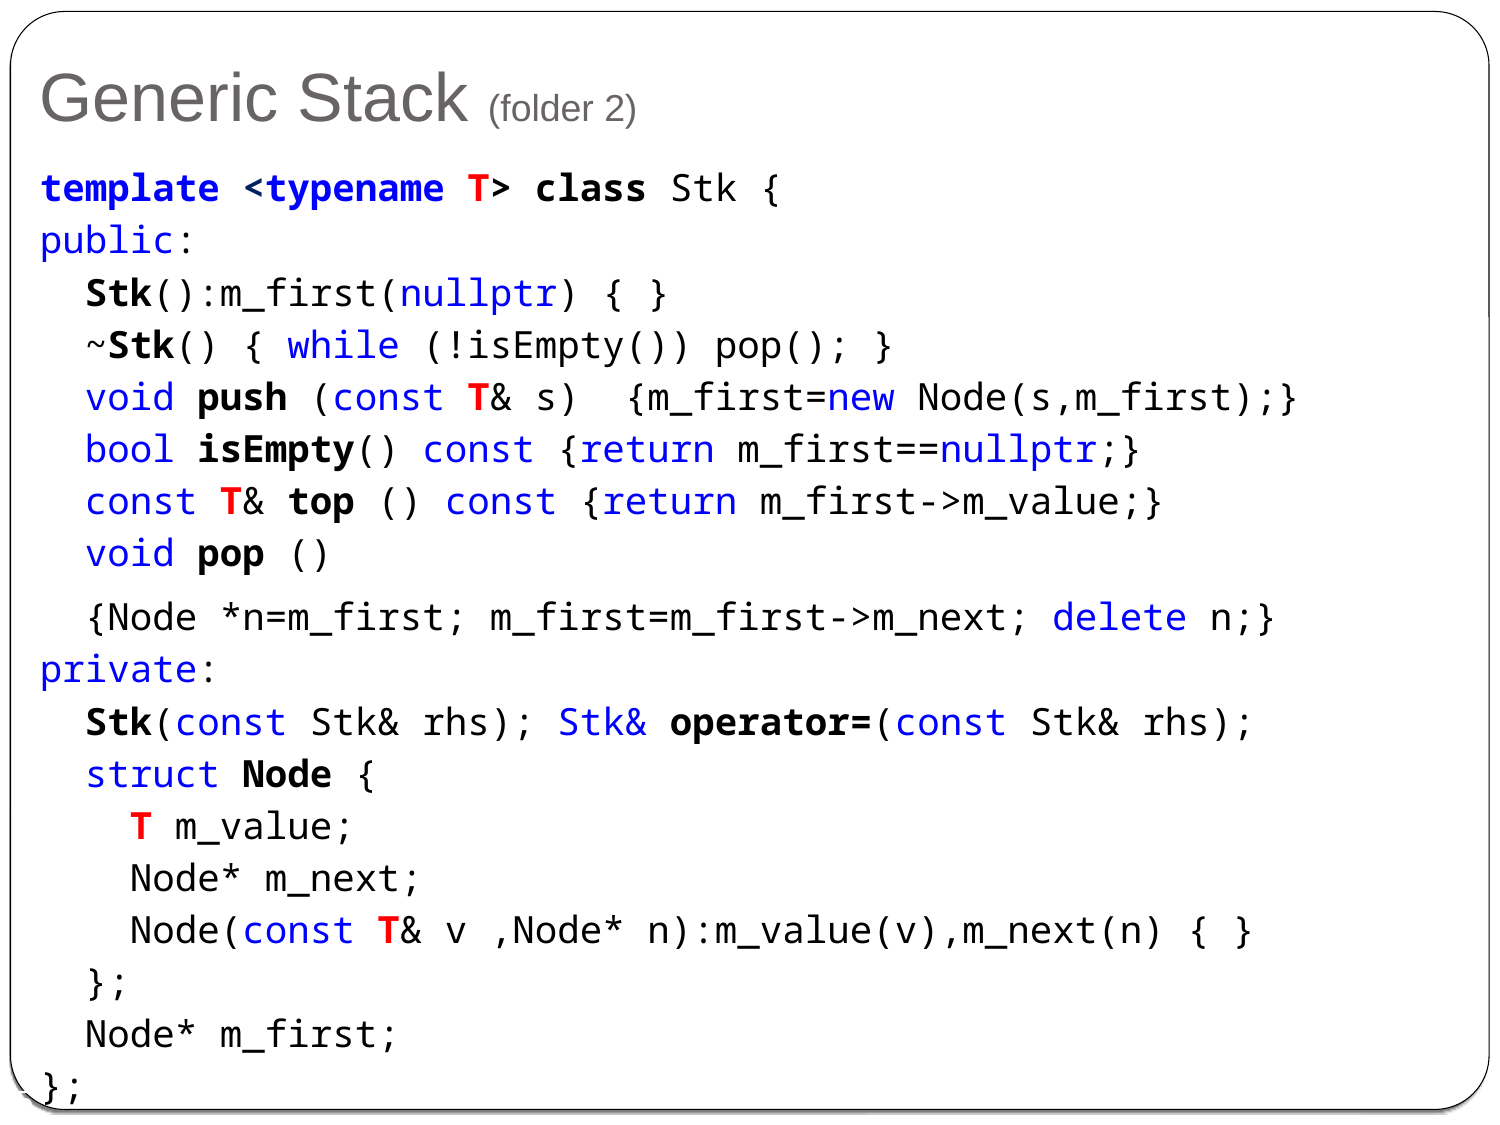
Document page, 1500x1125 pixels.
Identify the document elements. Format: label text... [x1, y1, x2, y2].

title Generic Stack (folder 2) [24, 45, 1450, 149]
list template <typename T> class Stk { public: Stk():m_first(nullptr) { } ~Stk() { while (!isEmpty()) pop(); } void push (const T& s) {m_first=new Node(s,m_first);} bool isEmpty() const {return m_first==nullptr;} const T& top () const {return m_first->m_value;} void pop () {Node *n=m_first; m_first=m_first->m_next; delete n;} private: Stk(const Stk& rhs); Stk& operator=(const Stk& rhs); struct Node { T m_value; Node* m_next; Node(const T& v ,Node* n):m_value(v),m_next(n) { } }; Node* m_first; }; [24, 149, 1475, 1088]
slide_number <number> [0, 1074, 50, 1125]
